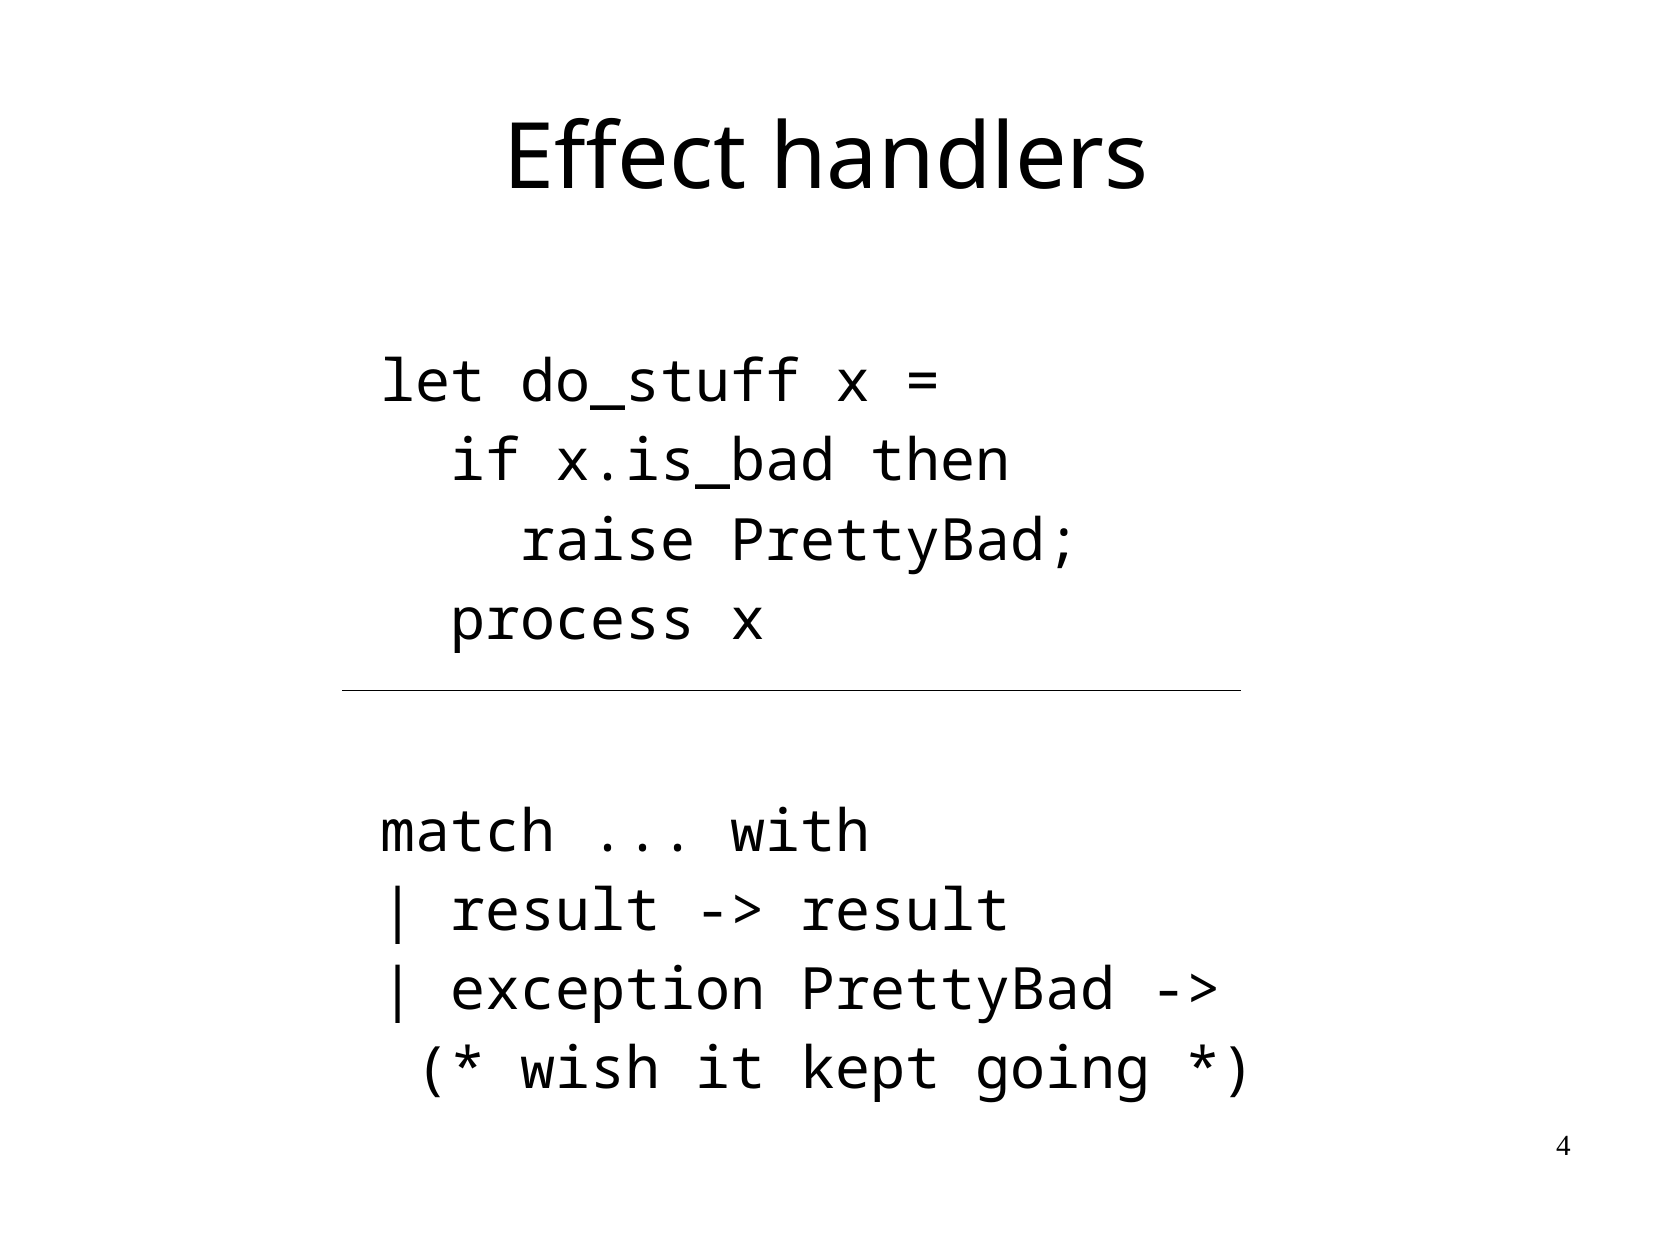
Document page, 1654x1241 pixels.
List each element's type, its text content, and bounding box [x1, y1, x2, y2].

text_box let do_stuff x = if x.is_bad then raise PrettyBad; process x [366, 331, 1116, 618]
title Effect handlers [82, 49, 1571, 257]
text_box match ... with | result -> result | exception PrettyBad -> (* wish it kept going *) [366, 781, 1312, 1135]
